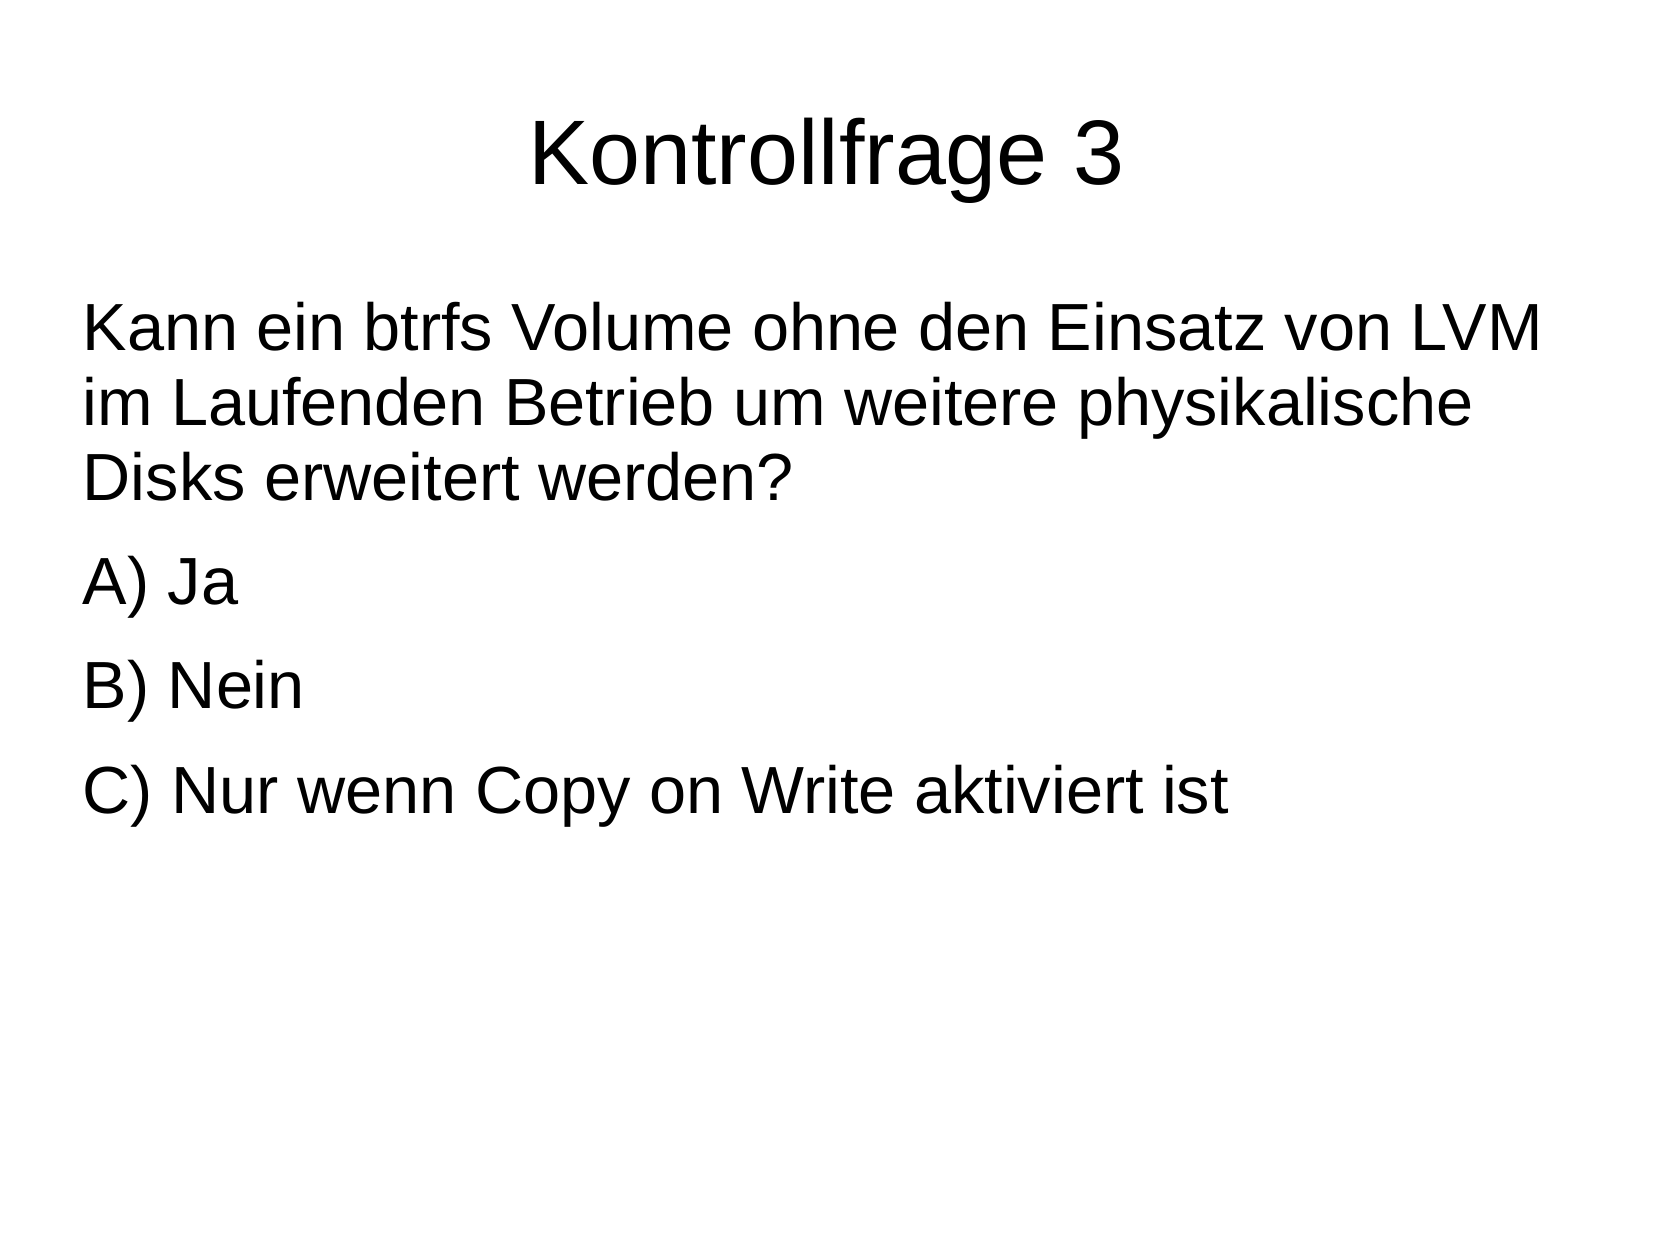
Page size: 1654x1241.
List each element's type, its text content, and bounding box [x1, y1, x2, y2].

list Kann ein btrfs Volume ohne den Einsatz von LVM im Laufenden Betrieb um weitere physikalische Disks erweitert werden? A) Ja B) Nein C) Nur wenn Copy on Write aktiviert ist [82, 290, 1571, 1010]
title Kontrollfrage 3 [82, 101, 1571, 205]
